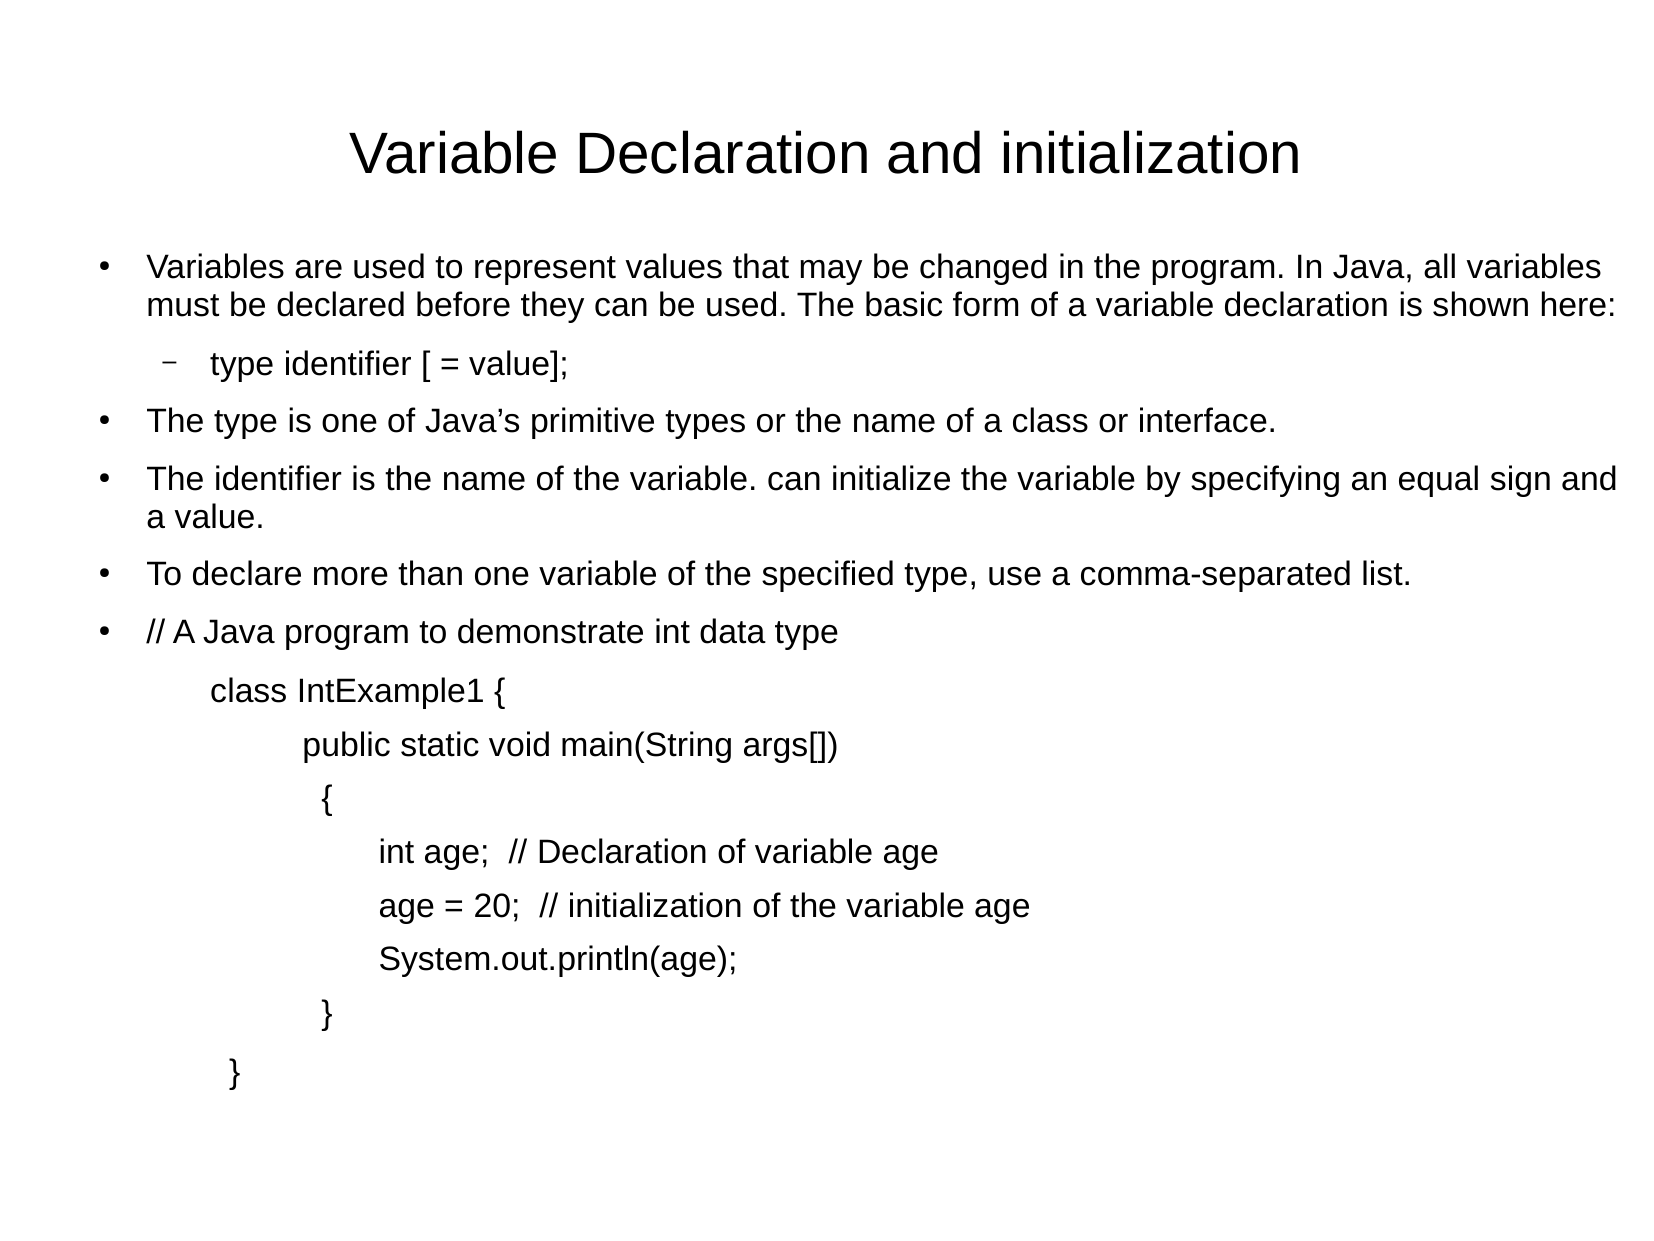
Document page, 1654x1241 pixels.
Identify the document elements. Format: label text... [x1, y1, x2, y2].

title Variable Declaration and initialization [82, 49, 1571, 248]
list Variables are used to represent values that may be changed in the program. In Java, all variables must be declared before they can be used. The basic form of a variable declaration is shown here: type identifier [ = value]; The type is one of Java’s primitive types or the name of a class or interface. The identifier is the name of the variable. can initialize the variable by specifying an equal sign and a value. To declare more than one variable of the specified type, use a comma-separated list. // A Java program to demonstrate int data type class IntExample1 { public static void main(String args[]) { int age; // Declaration of variable age age = 20; // initialization of the variable age System.out.println(age); } } [82, 248, 1619, 1104]
